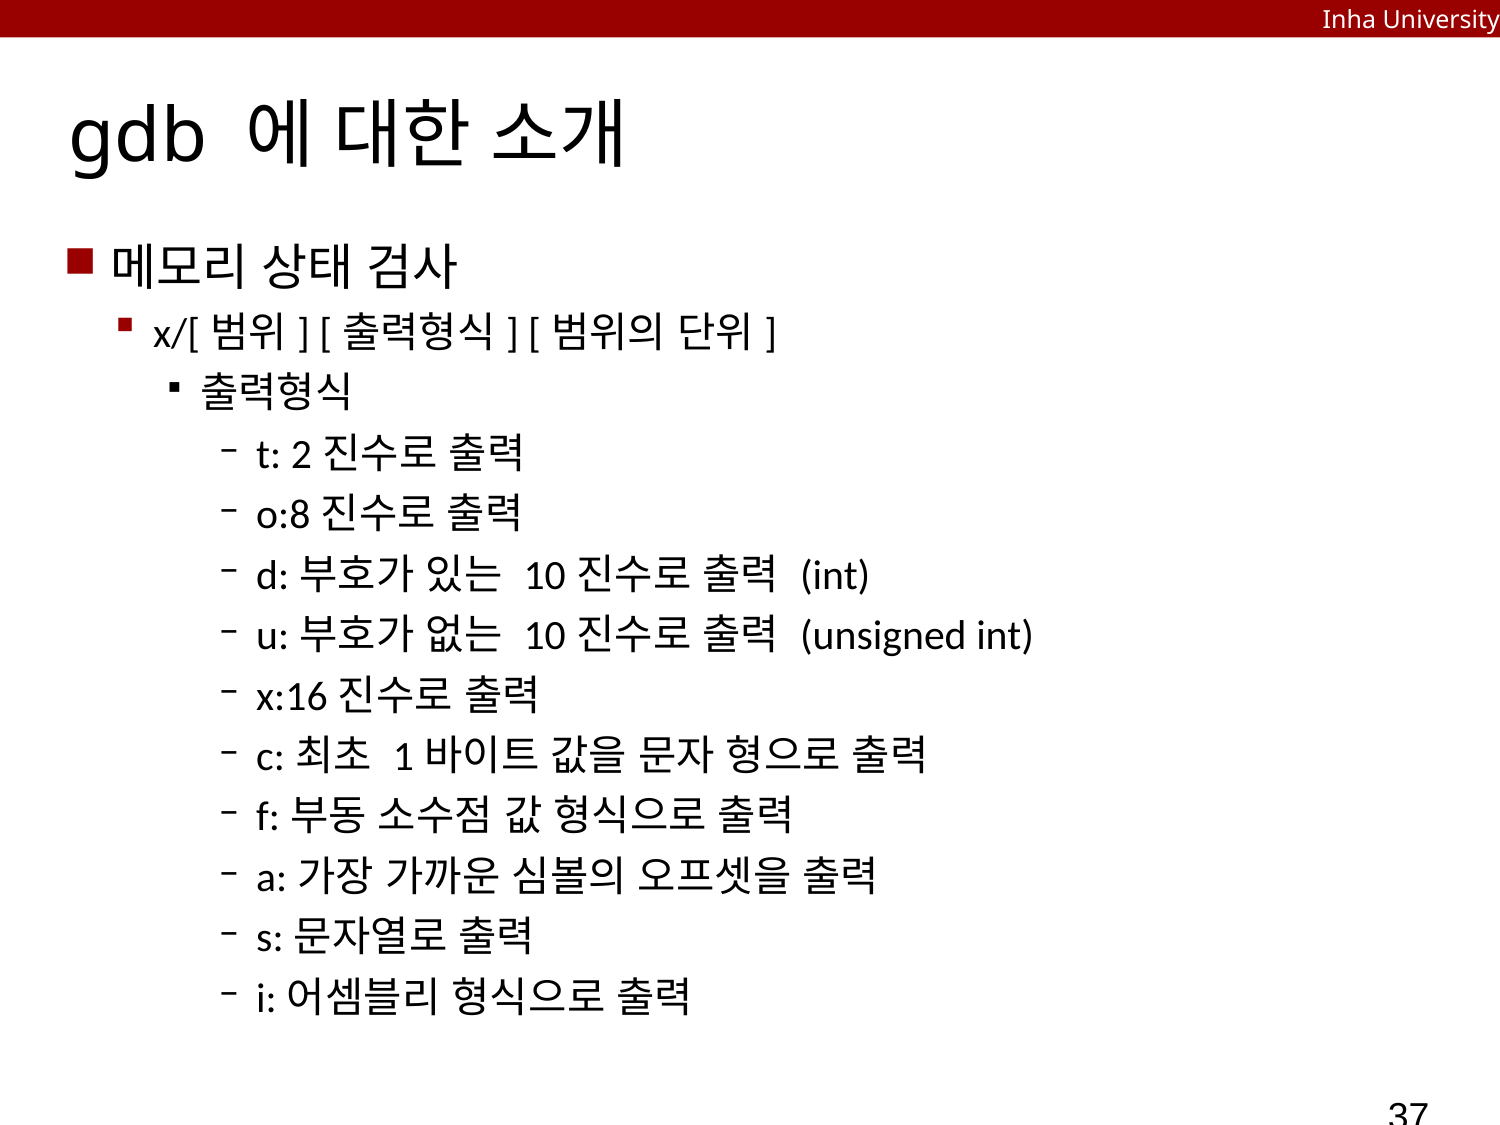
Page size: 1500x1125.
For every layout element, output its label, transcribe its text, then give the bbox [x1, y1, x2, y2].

text_box [0, 0, 1500, 38]
title gdb 에 대한 소개 [62, 41, 1438, 221]
list 메모리 상태 검사 x/[범위] [출력형식] [범위의 단위] 출력형식 t: 2진수로 출력 o:8진수로 출력 d:부호가 있는 10진수로 출력 (int) u:부호가 없는 10진수로 출력 (unsigned int) x:16진수로 출력 c:최초 1바이트 값을 문자 형으로 출력 f:부동 소수점 값 형식으로 출력 a:가장 가까운 심볼의 오프셋을 출력 s:문자열로 출력 i:어셈블리 형식으로 출력 [62, 229, 1438, 1050]
text_box Inha University [1322, 3, 1500, 33]
